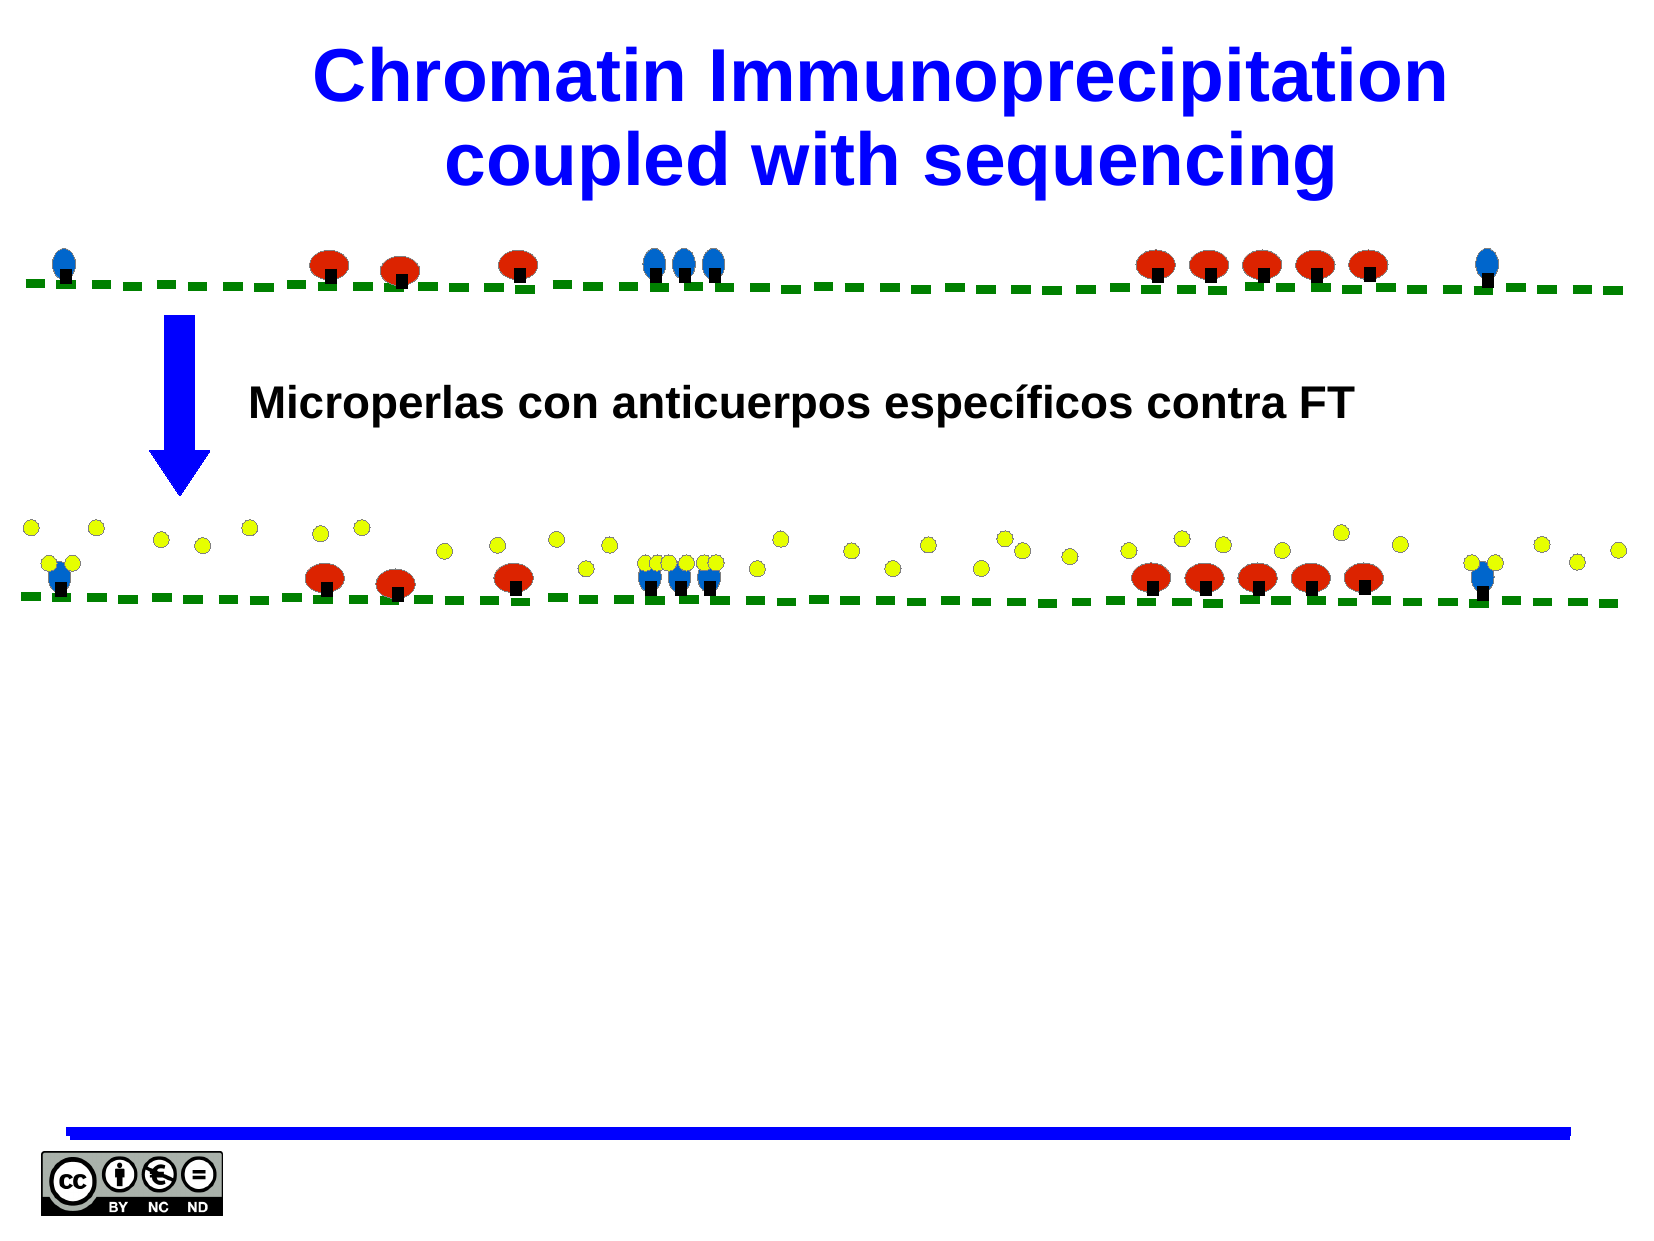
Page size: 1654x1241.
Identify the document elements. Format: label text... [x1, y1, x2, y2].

text_box [149, 315, 210, 496]
text_box [493, 563, 534, 593]
text_box [702, 248, 725, 279]
text_box [1295, 250, 1336, 280]
text_box Microperlas con anticuerpos específicos contra FT [233, 369, 1371, 436]
text_box [1291, 563, 1331, 593]
text_box [1533, 536, 1551, 553]
text_box [153, 531, 170, 548]
text_box [1333, 524, 1350, 541]
text_box [973, 560, 990, 577]
text_box [375, 568, 416, 599]
text_box [436, 543, 453, 560]
text_box [601, 536, 618, 554]
text_box [52, 248, 76, 279]
text_box [1173, 530, 1191, 547]
text_box [749, 560, 766, 577]
text_box [312, 525, 329, 542]
text_box [40, 555, 81, 592]
text_box [1475, 248, 1499, 278]
text_box [577, 560, 595, 577]
text_box [380, 256, 420, 286]
text_box [23, 519, 40, 536]
text_box [1610, 542, 1627, 559]
text_box [1569, 553, 1586, 571]
text_box [353, 519, 371, 536]
text_box [1189, 250, 1229, 280]
text_box [498, 250, 538, 280]
text_box [1131, 562, 1171, 593]
text_box [1242, 249, 1282, 280]
text_box [637, 554, 695, 592]
text_box [772, 530, 789, 548]
text_box [1274, 542, 1291, 559]
text_box [1392, 536, 1409, 553]
picture [41, 1151, 223, 1216]
text_box [642, 248, 666, 279]
text_box [309, 250, 349, 280]
text_box [1463, 554, 1504, 591]
text_box [194, 537, 211, 554]
text_box [1184, 563, 1225, 593]
text_box [1237, 562, 1278, 593]
text_box [884, 560, 902, 577]
title Chromatin Immunoprecipitation coupled with sequencing [147, 13, 1636, 222]
text_box [1344, 562, 1384, 593]
text_box [996, 530, 1014, 547]
text_box [1135, 249, 1176, 280]
text_box [305, 563, 345, 593]
text_box [672, 248, 696, 278]
text_box [548, 531, 565, 548]
text_box [1014, 542, 1031, 559]
text_box [843, 542, 860, 559]
text_box [241, 519, 258, 536]
text_box [920, 536, 937, 553]
text_box [696, 554, 725, 591]
text_box [1061, 548, 1079, 565]
text_box [1120, 542, 1138, 559]
text_box [1348, 249, 1389, 280]
text_box [489, 537, 506, 554]
text_box [1215, 536, 1232, 553]
text_box [88, 519, 105, 536]
